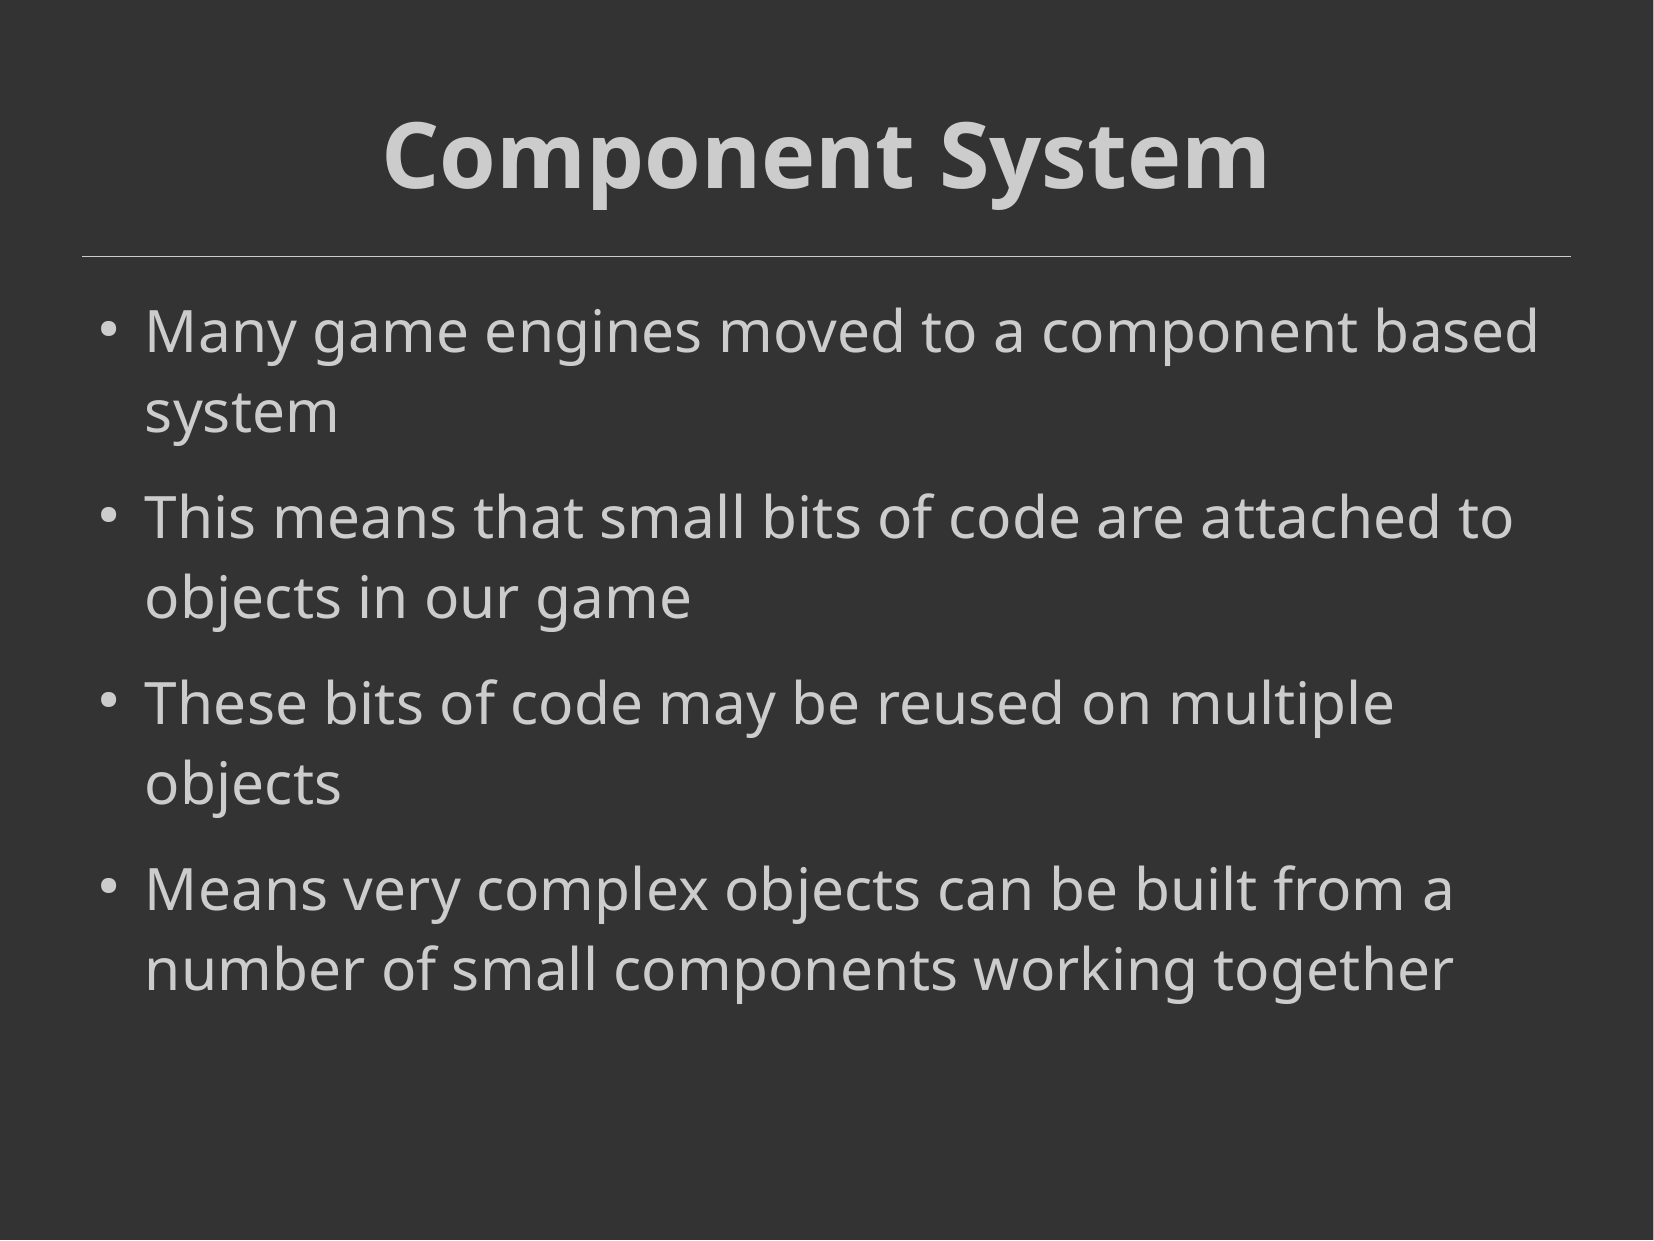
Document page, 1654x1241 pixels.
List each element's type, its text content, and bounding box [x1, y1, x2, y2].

list Many game engines moved to a component based system This means that small bits of code are attached to objects in our game These bits of code may be reused on multiple objects Means very complex objects can be built from a number of small components working together [82, 290, 1571, 1010]
title Component System [82, 49, 1571, 257]
